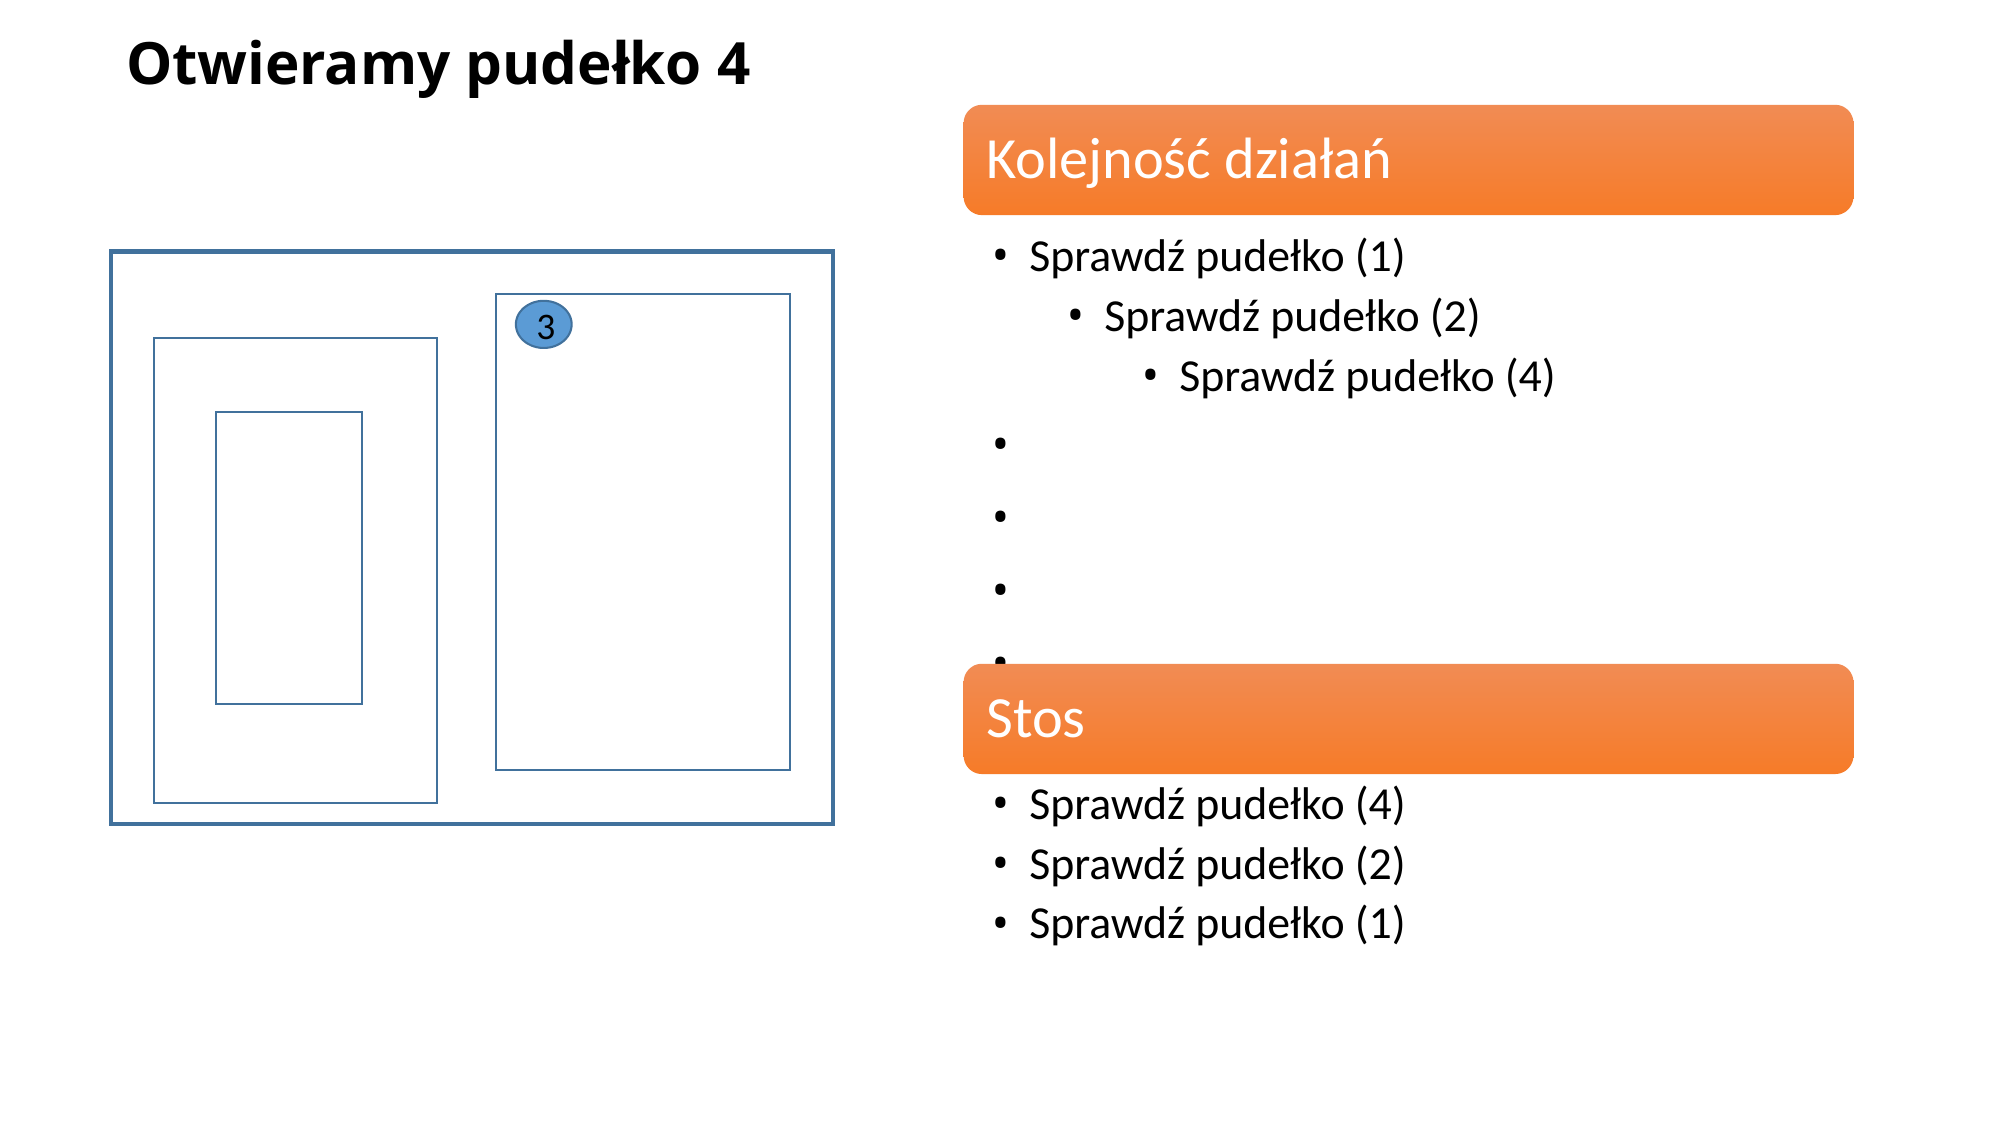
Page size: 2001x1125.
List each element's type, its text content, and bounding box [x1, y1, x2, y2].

text_box 3 [521, 294, 555, 355]
text_box [555, 302, 572, 346]
text_box Stos [963, 663, 1854, 773]
text_box Sprawdź pudełko (1) Sprawdź pudełko (2) Sprawdź pudełko (4) [963, 226, 1854, 664]
text_box Otwieramy pudełko 4 [110, 19, 2000, 106]
text_box Kolejność działań [963, 106, 1854, 216]
text_box Sprawdź pudełko (4) Sprawdź pudełko (2) Sprawdź pudełko (1) [963, 773, 1854, 960]
text_box [515, 310, 521, 338]
